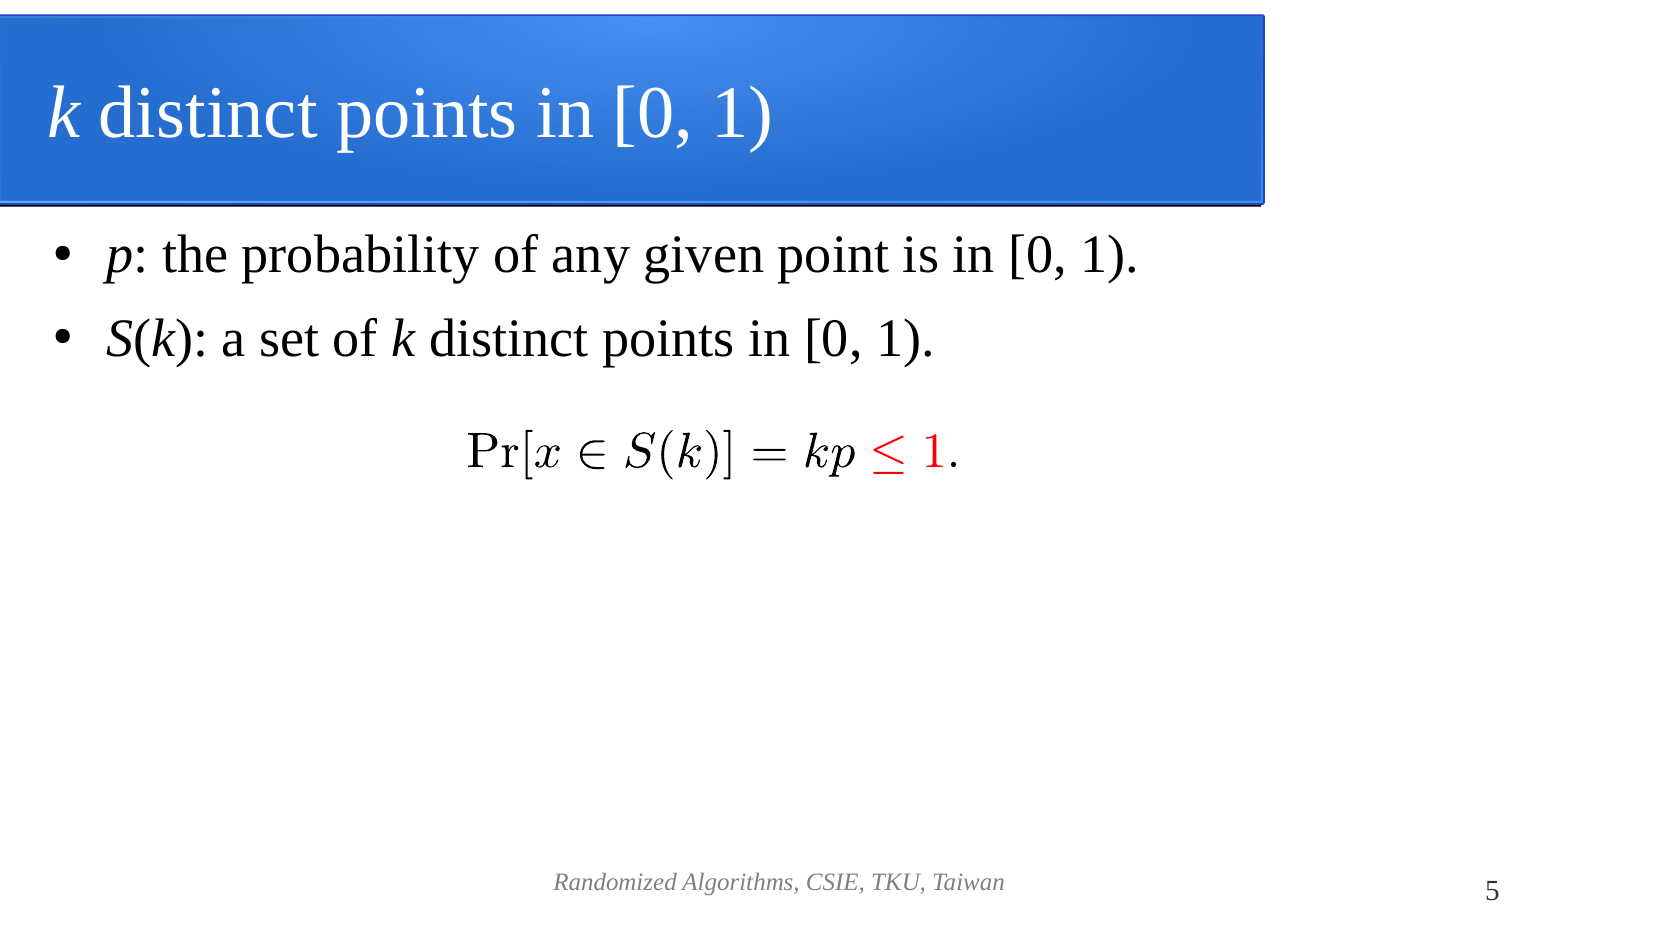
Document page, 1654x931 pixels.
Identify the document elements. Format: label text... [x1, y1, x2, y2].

picture [466, 429, 957, 480]
title k distinct points in [0, 1) [47, 35, 1199, 189]
list p: the probability of any given point is in [0, 1). S(k): a set of k distinct points in [0, 1). [35, 224, 1524, 764]
